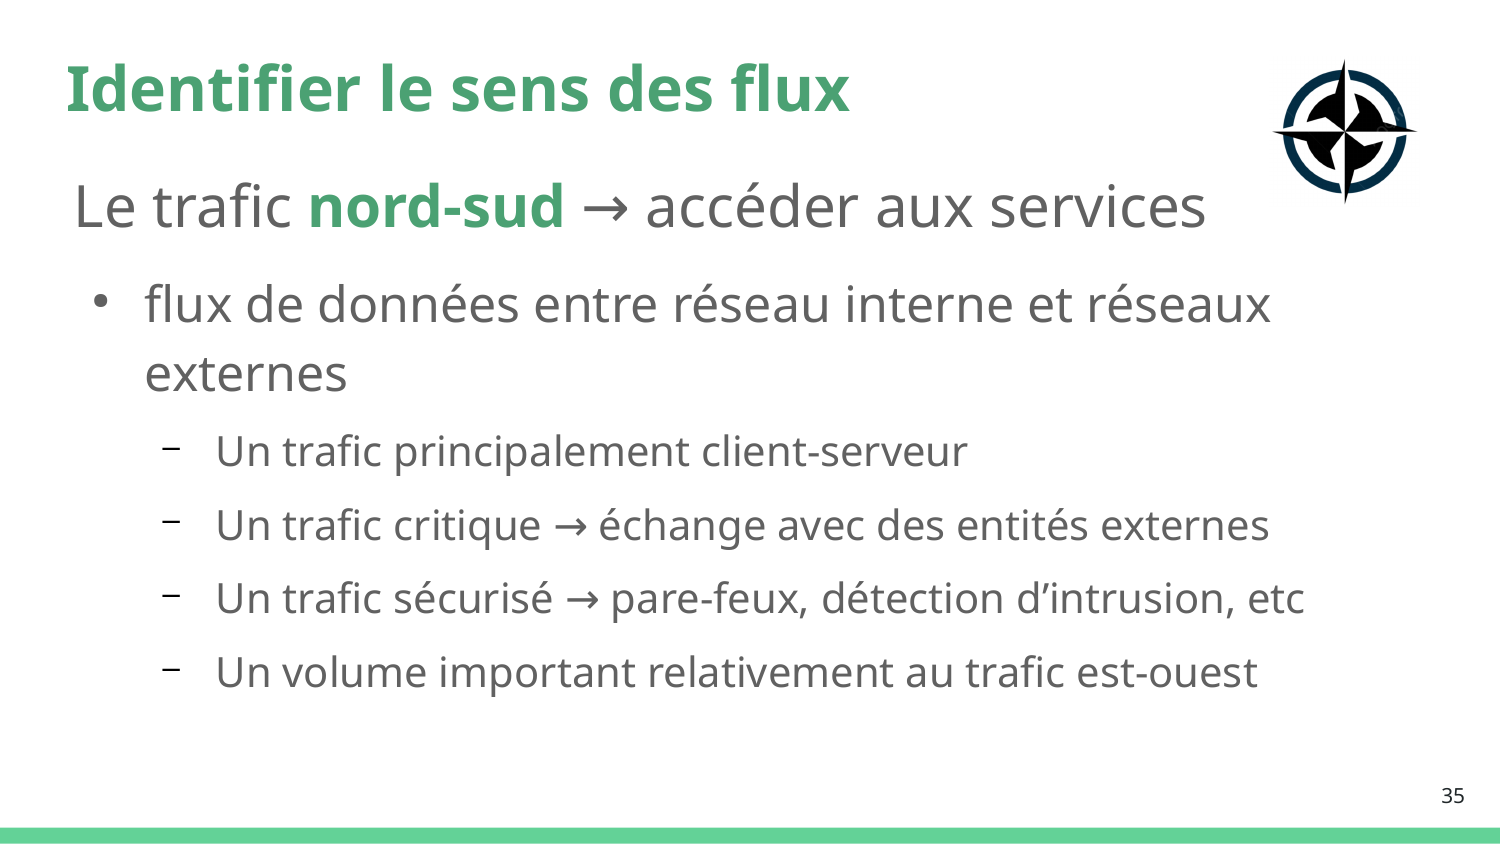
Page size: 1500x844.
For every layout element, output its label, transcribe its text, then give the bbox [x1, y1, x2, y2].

title Identifier le sens des flux [51, 23, 1449, 117]
slide_number <numéro> [1389, 764, 1480, 830]
list Le trafic nord-sud → accéder aux services flux de données entre réseau interne et réseaux externes Un trafic principalement client-serveur Un trafic critique → échange avec des entités externes Un trafic sécurisé → pare-feux, détection d’intrusion, etc Un volume important relativement au trafic est-ouest [59, 144, 1380, 805]
picture [1269, 56, 1420, 207]
